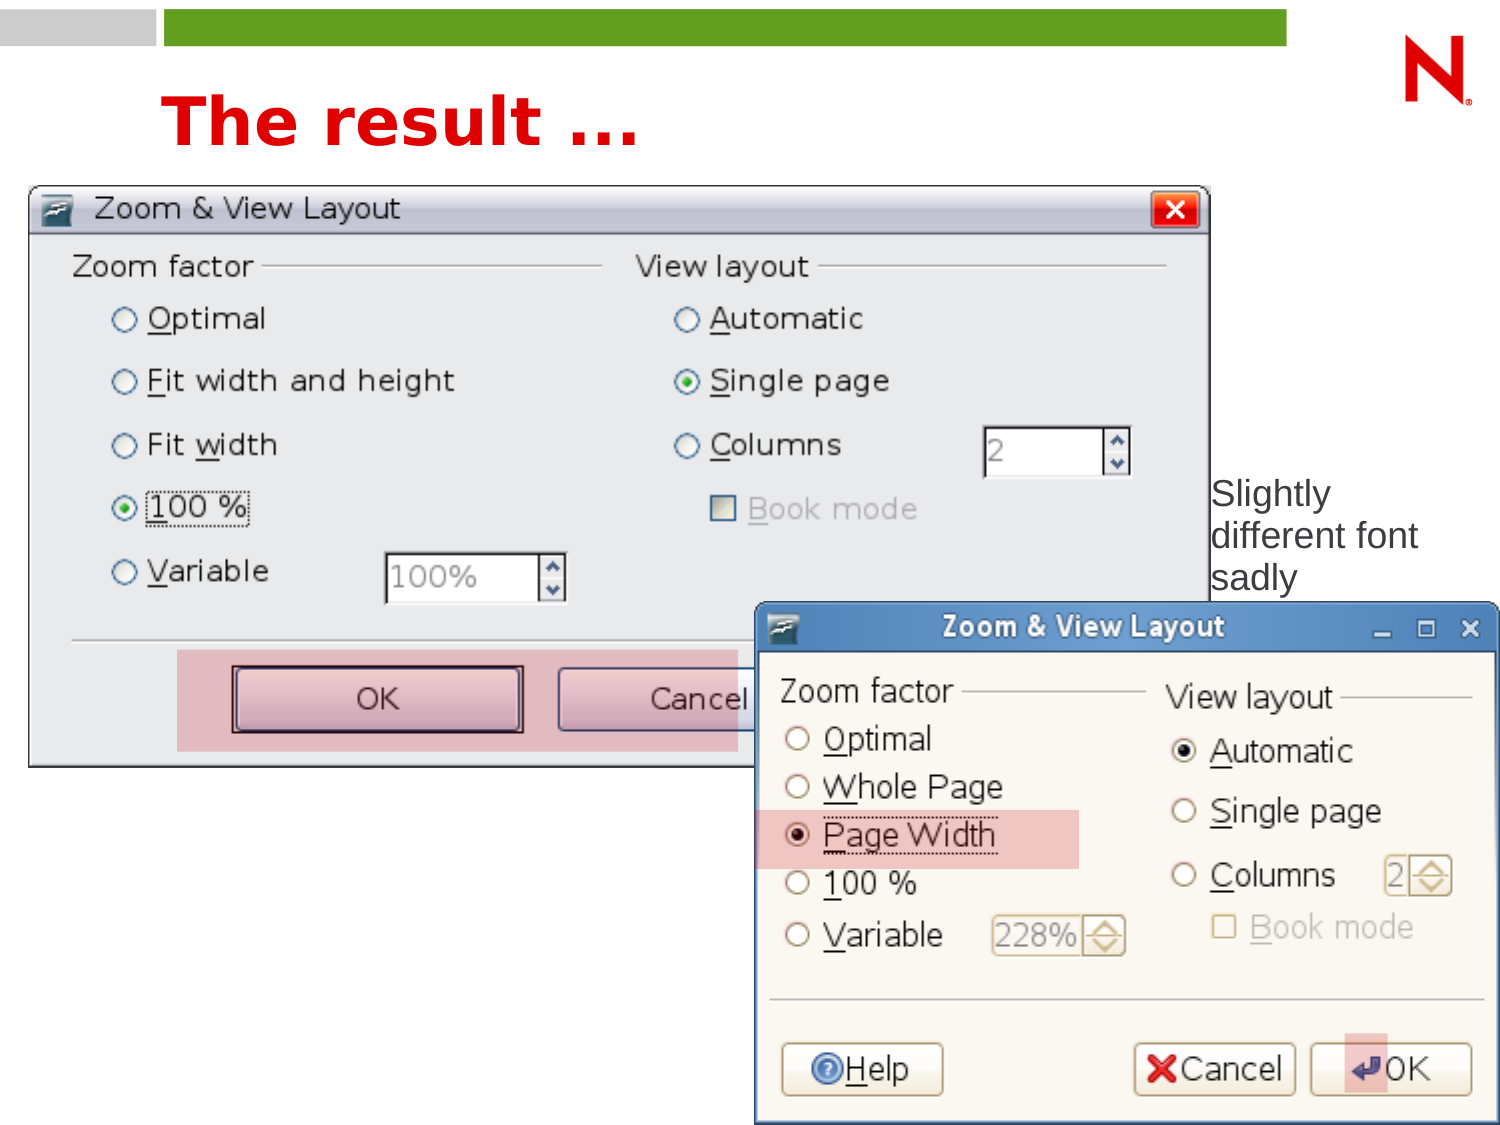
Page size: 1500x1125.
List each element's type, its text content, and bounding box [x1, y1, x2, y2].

picture [1403, 32, 1473, 107]
title The result ... [161, 41, 1383, 205]
text_box [177, 649, 739, 752]
text_box [754, 809, 1079, 869]
text_box [1344, 1033, 1388, 1093]
picture [28, 185, 1500, 1125]
text_box Slightly different font sadly [1210, 472, 1447, 599]
